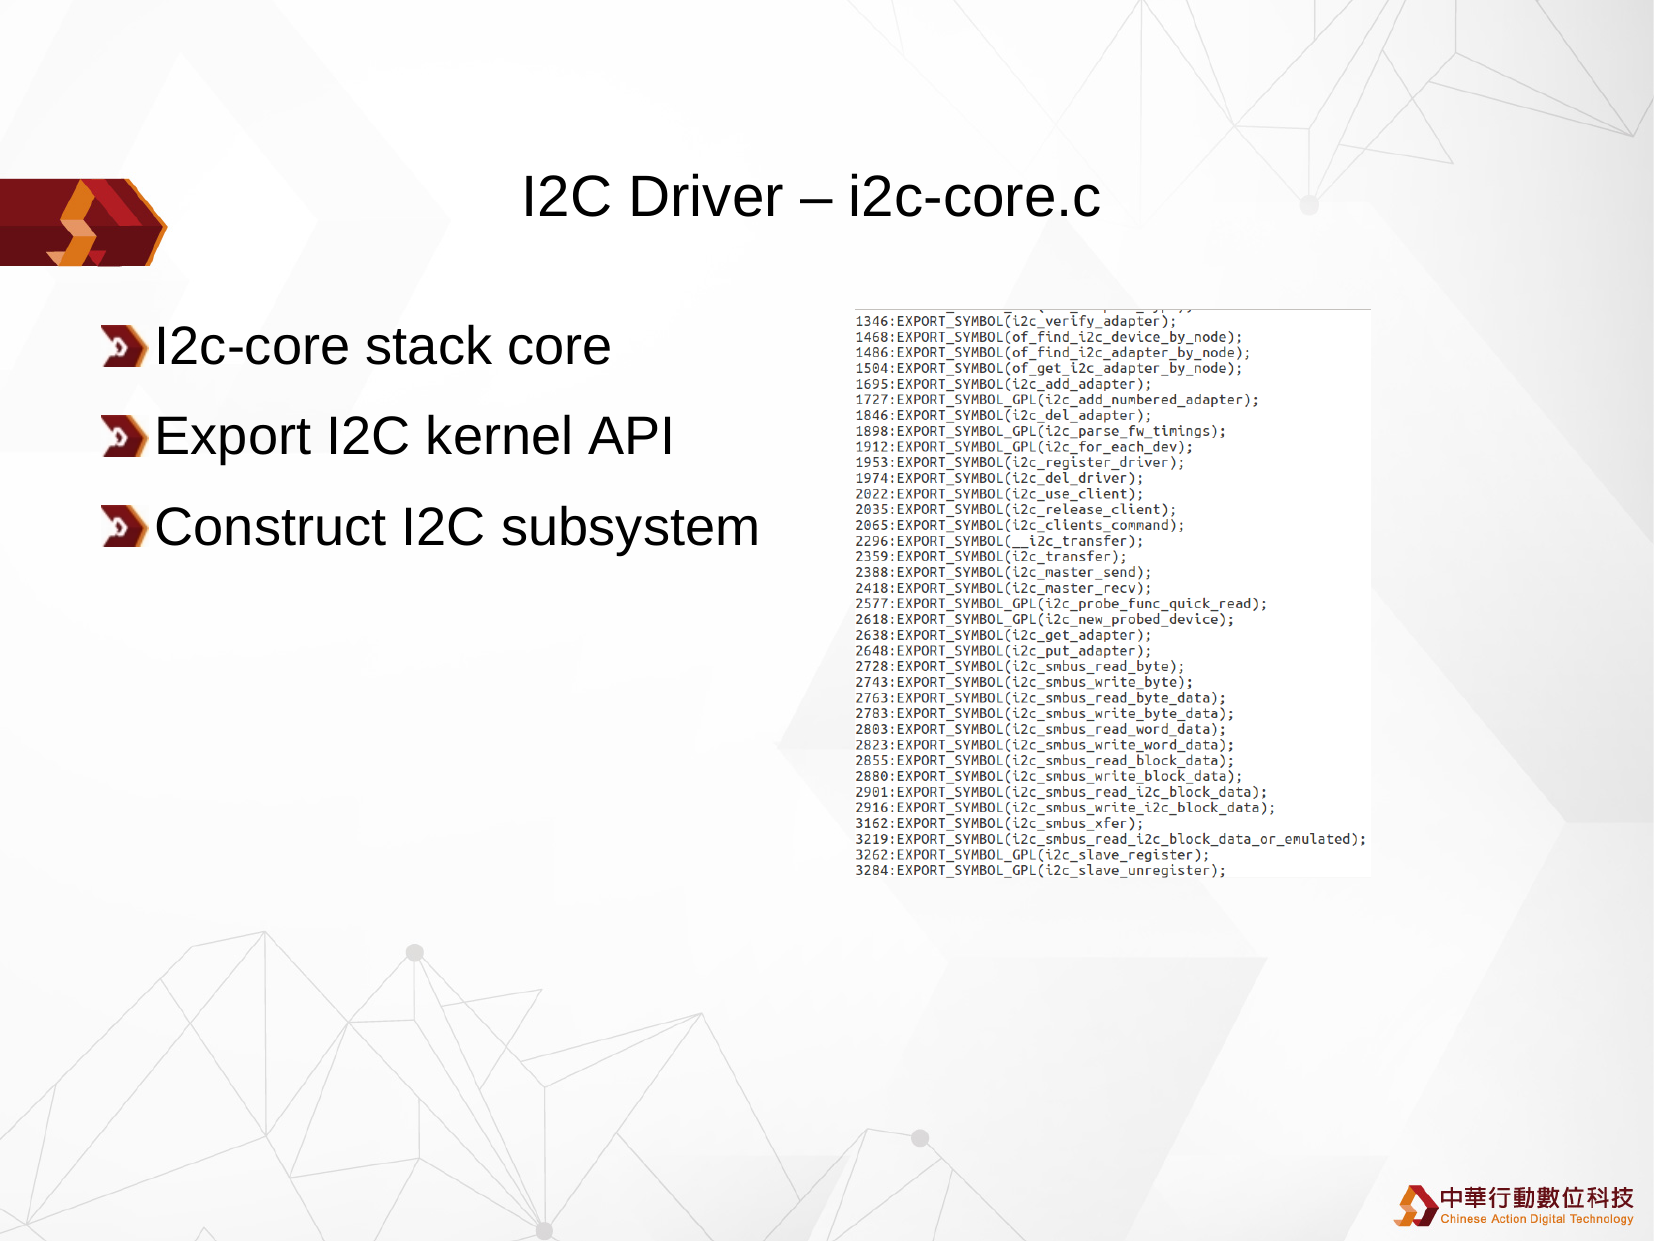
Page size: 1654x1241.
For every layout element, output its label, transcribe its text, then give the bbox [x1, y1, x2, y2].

title I2C Driver – i2c-core.c [118, 112, 1506, 281]
list I2c-core stack core Export I2C kernel API Construct I2C subsystem [83, 315, 811, 1036]
picture [0, 0, 1654, 1241]
